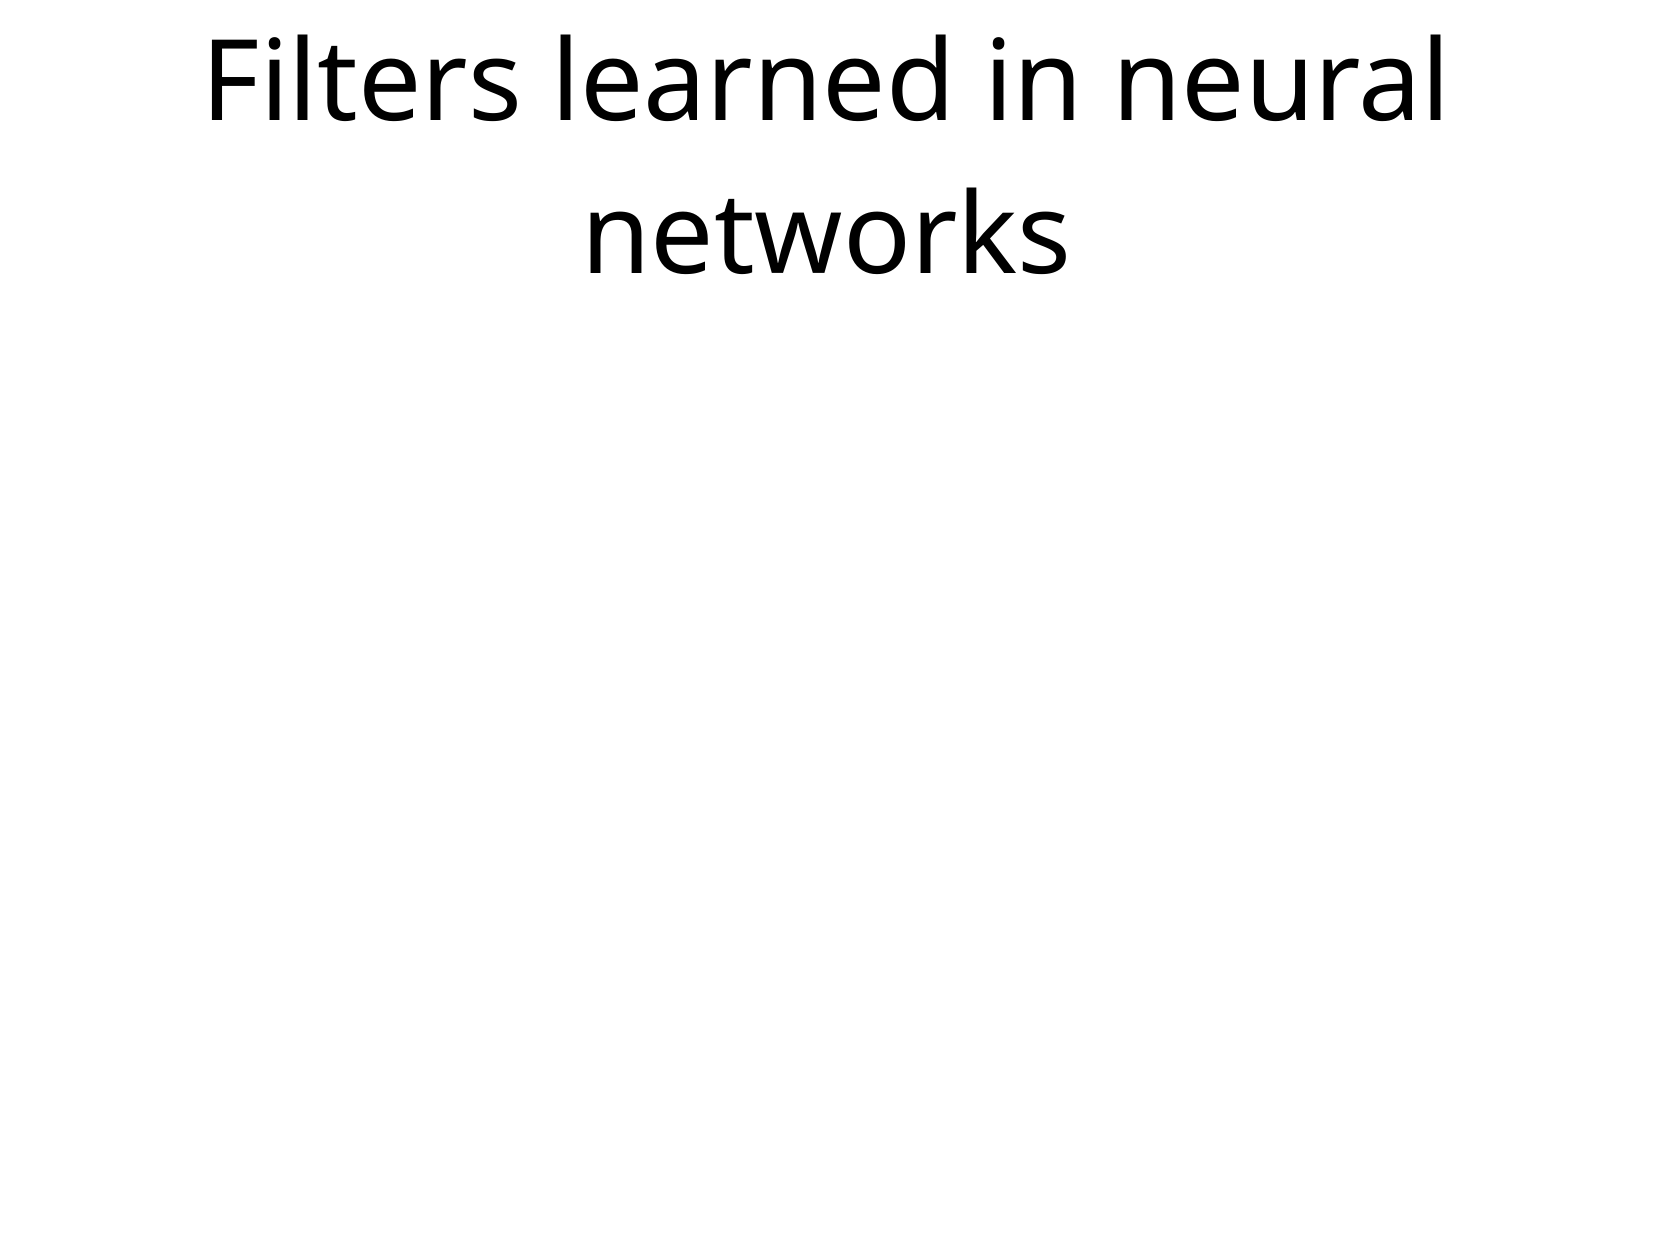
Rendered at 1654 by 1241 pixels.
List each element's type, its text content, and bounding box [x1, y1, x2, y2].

title Filters learned in neural networks [82, 49, 1571, 257]
